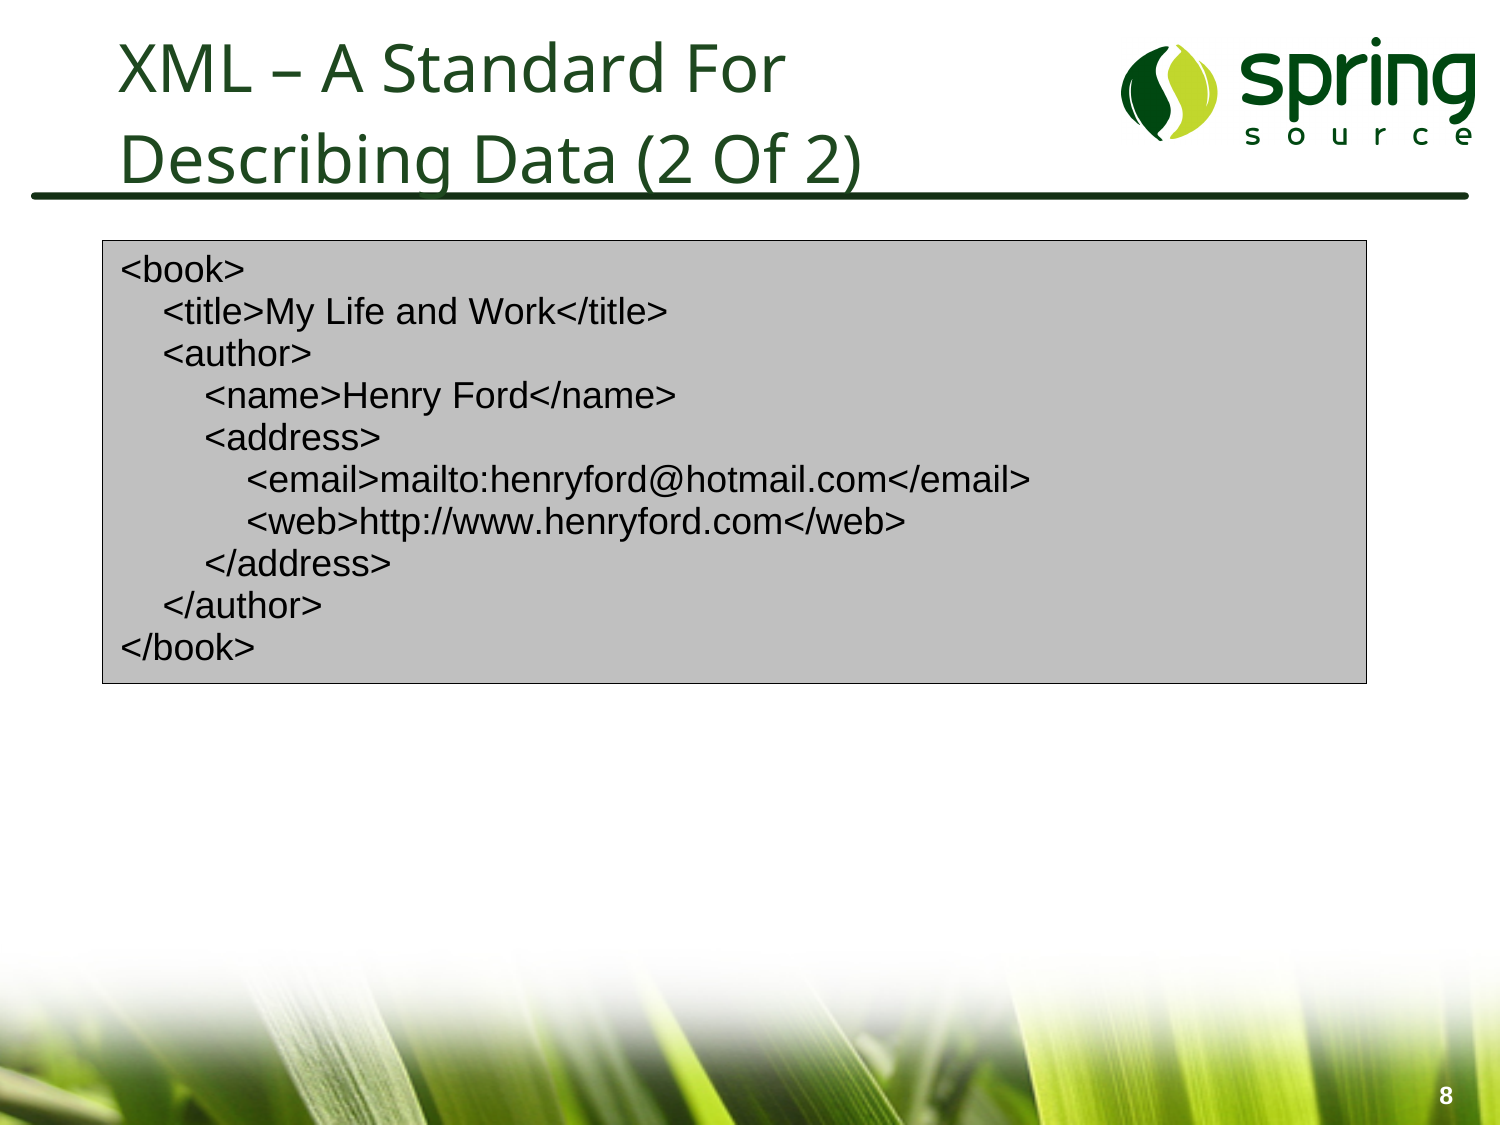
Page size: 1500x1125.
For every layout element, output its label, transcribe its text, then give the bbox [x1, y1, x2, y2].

picture [0, 944, 1500, 1125]
picture [1137, 37, 1475, 145]
text_box [102, 240, 1367, 684]
text_box <book> <title>My Life and Work</title> <author> <name>Henry Ford</name> <address> <email>mailto:henryford@hotmail.com</email> <web>http://www.henryford.com</web> </address> </author> </book> [105, 241, 1369, 676]
title XML – A Standard For Describing Data (2 Of 2) [103, 13, 1137, 191]
